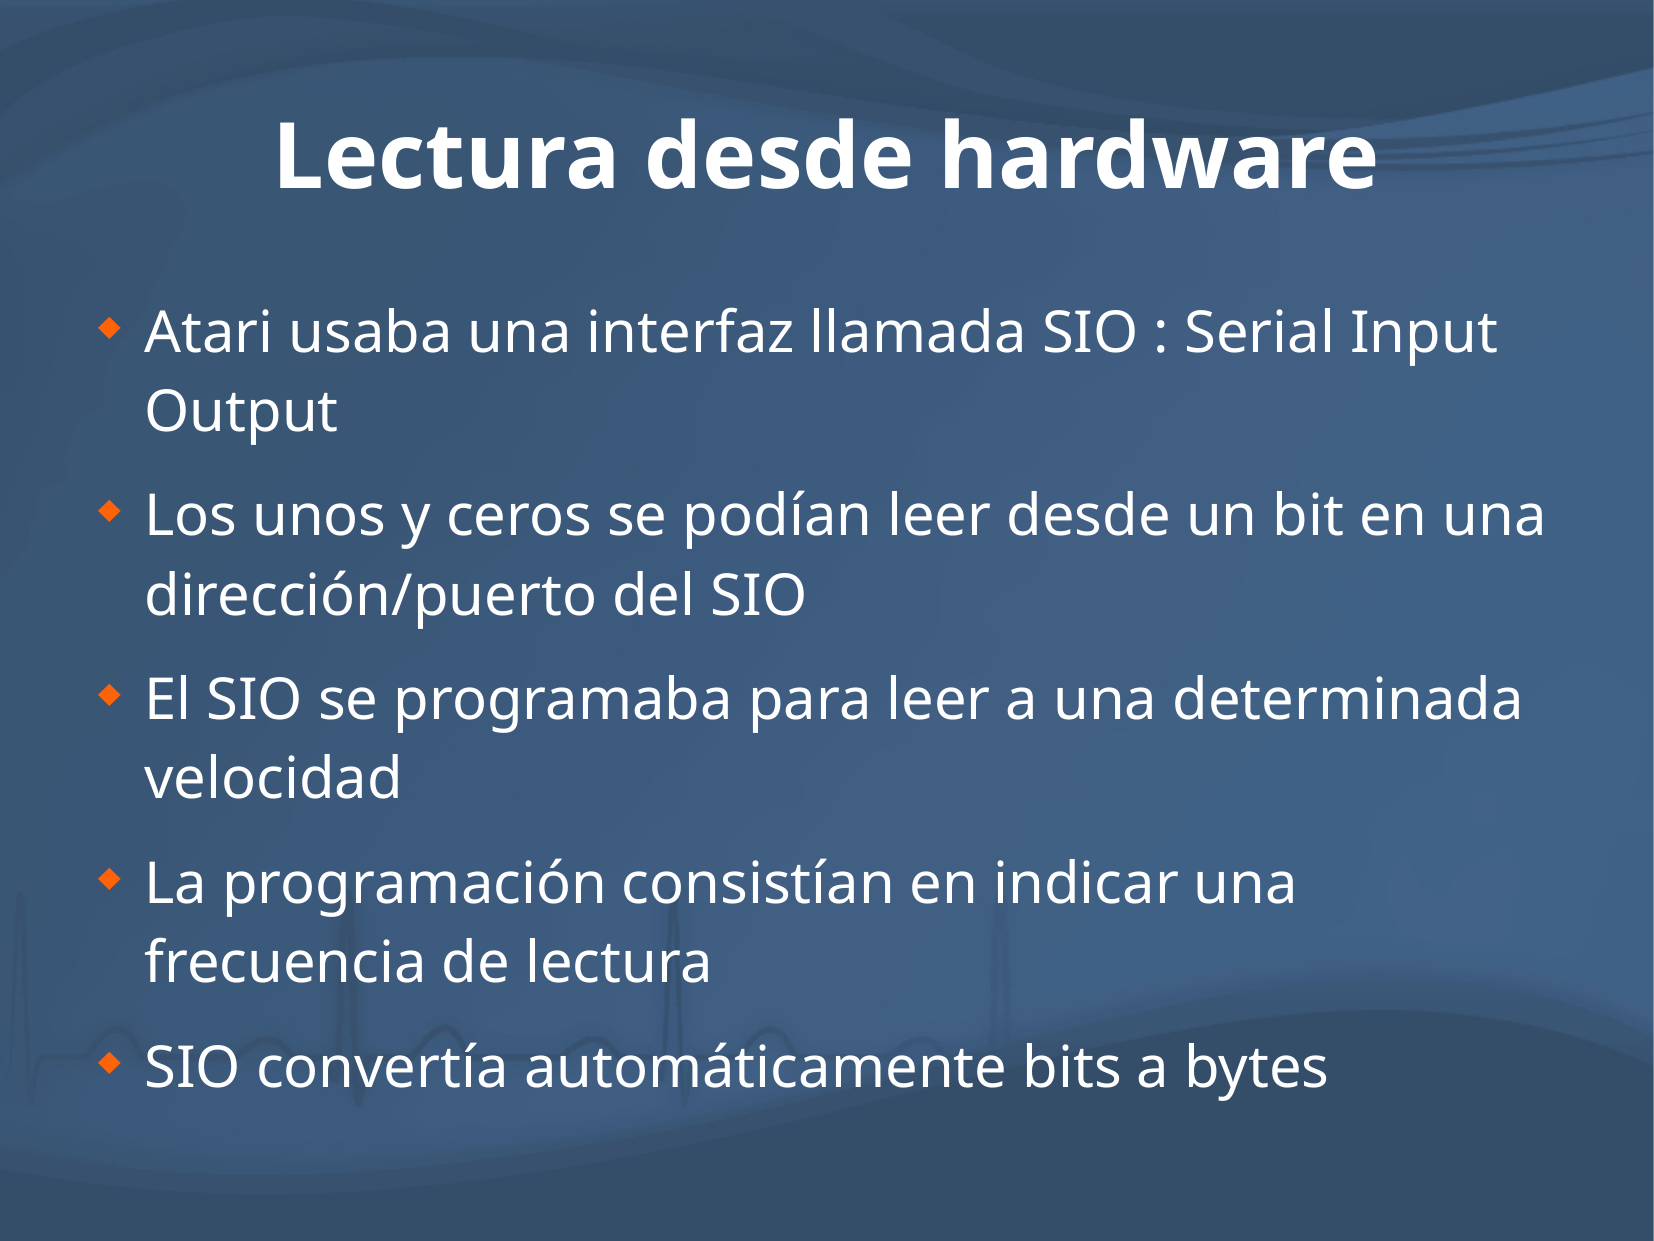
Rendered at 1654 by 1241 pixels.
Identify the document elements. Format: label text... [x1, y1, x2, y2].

title Lectura desde hardware [82, 56, 1571, 250]
list Atari usaba una interfaz llamada SIO : Serial Input Output Los unos y ceros se podían leer desde un bit en una dirección/puerto del SIO El SIO se programaba para leer a una determinada velocidad La programación consistían en indicar una frecuencia de lectura SIO convertía automáticamente bits a bytes [82, 290, 1571, 1109]
picture [0, 0, 1654, 1241]
